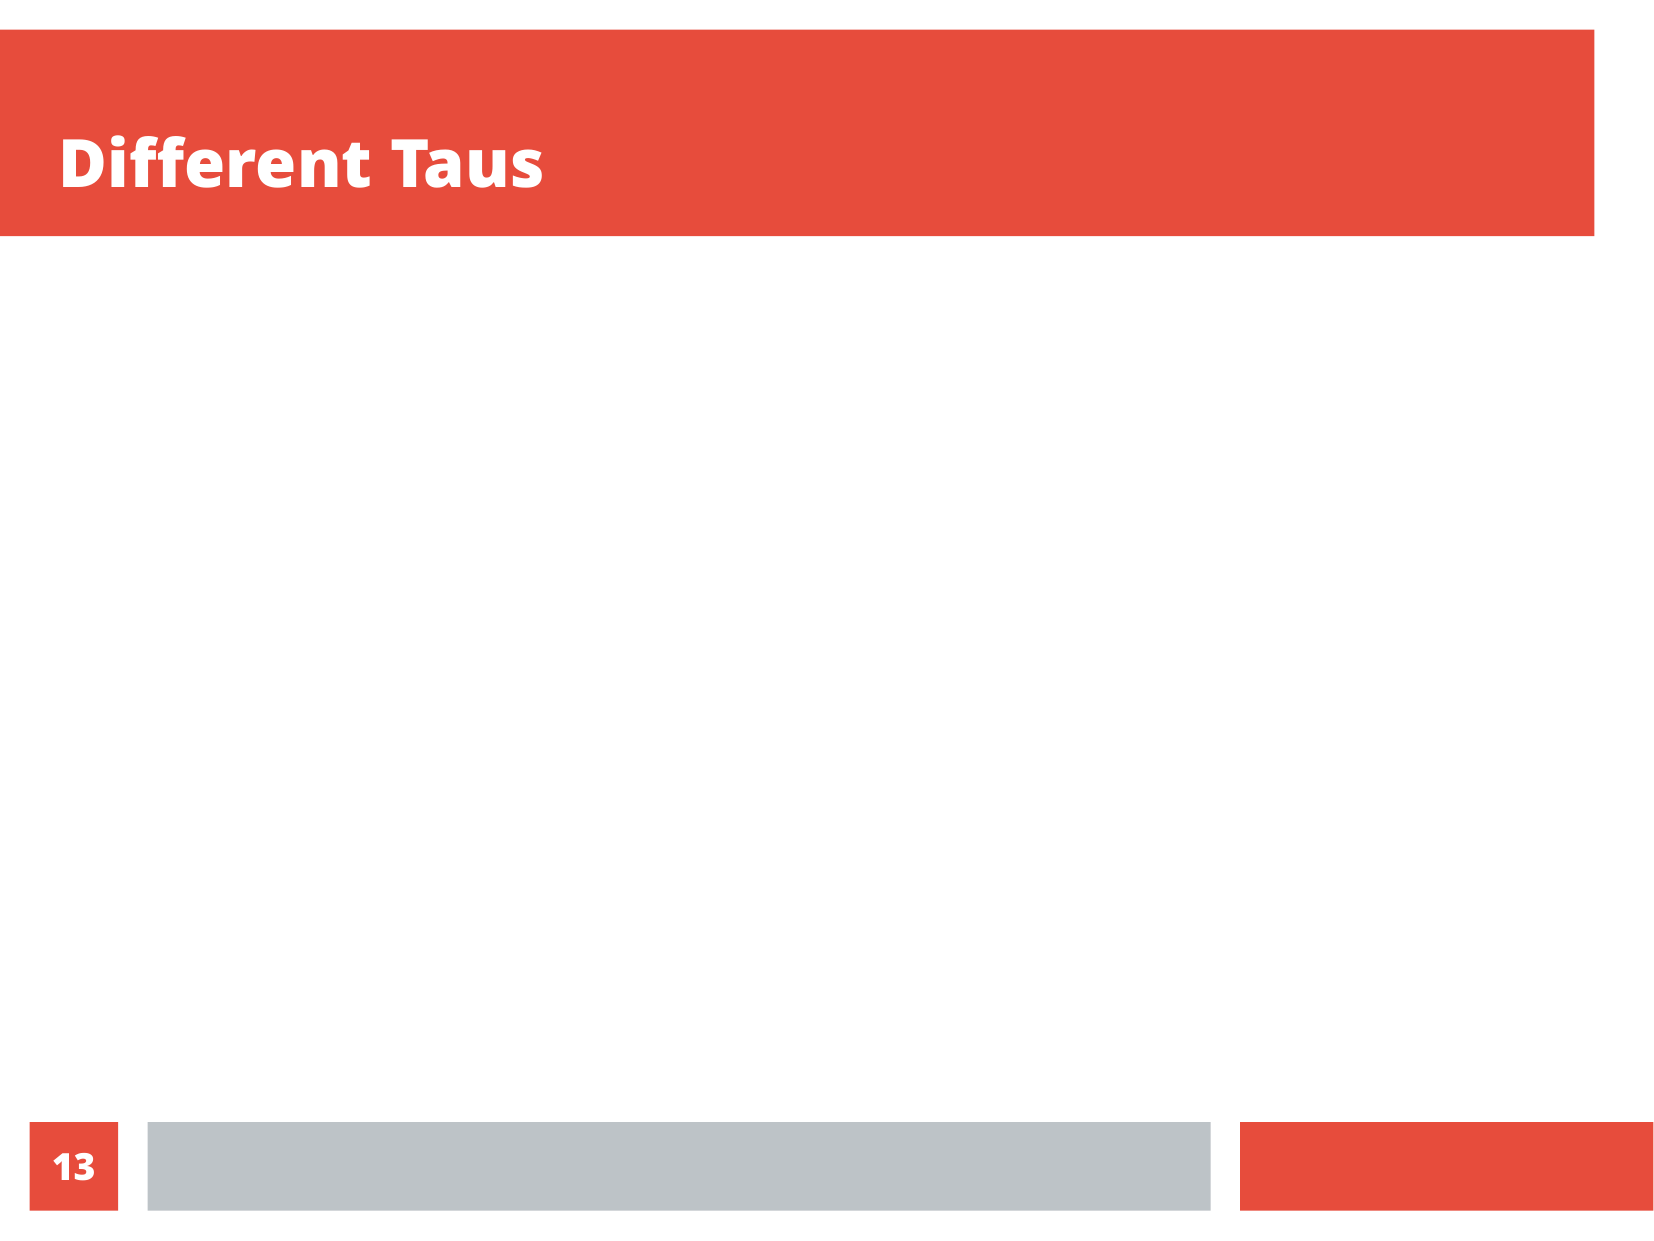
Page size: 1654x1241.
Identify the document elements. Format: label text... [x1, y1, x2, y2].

title Different Taus [59, 59, 1595, 207]
